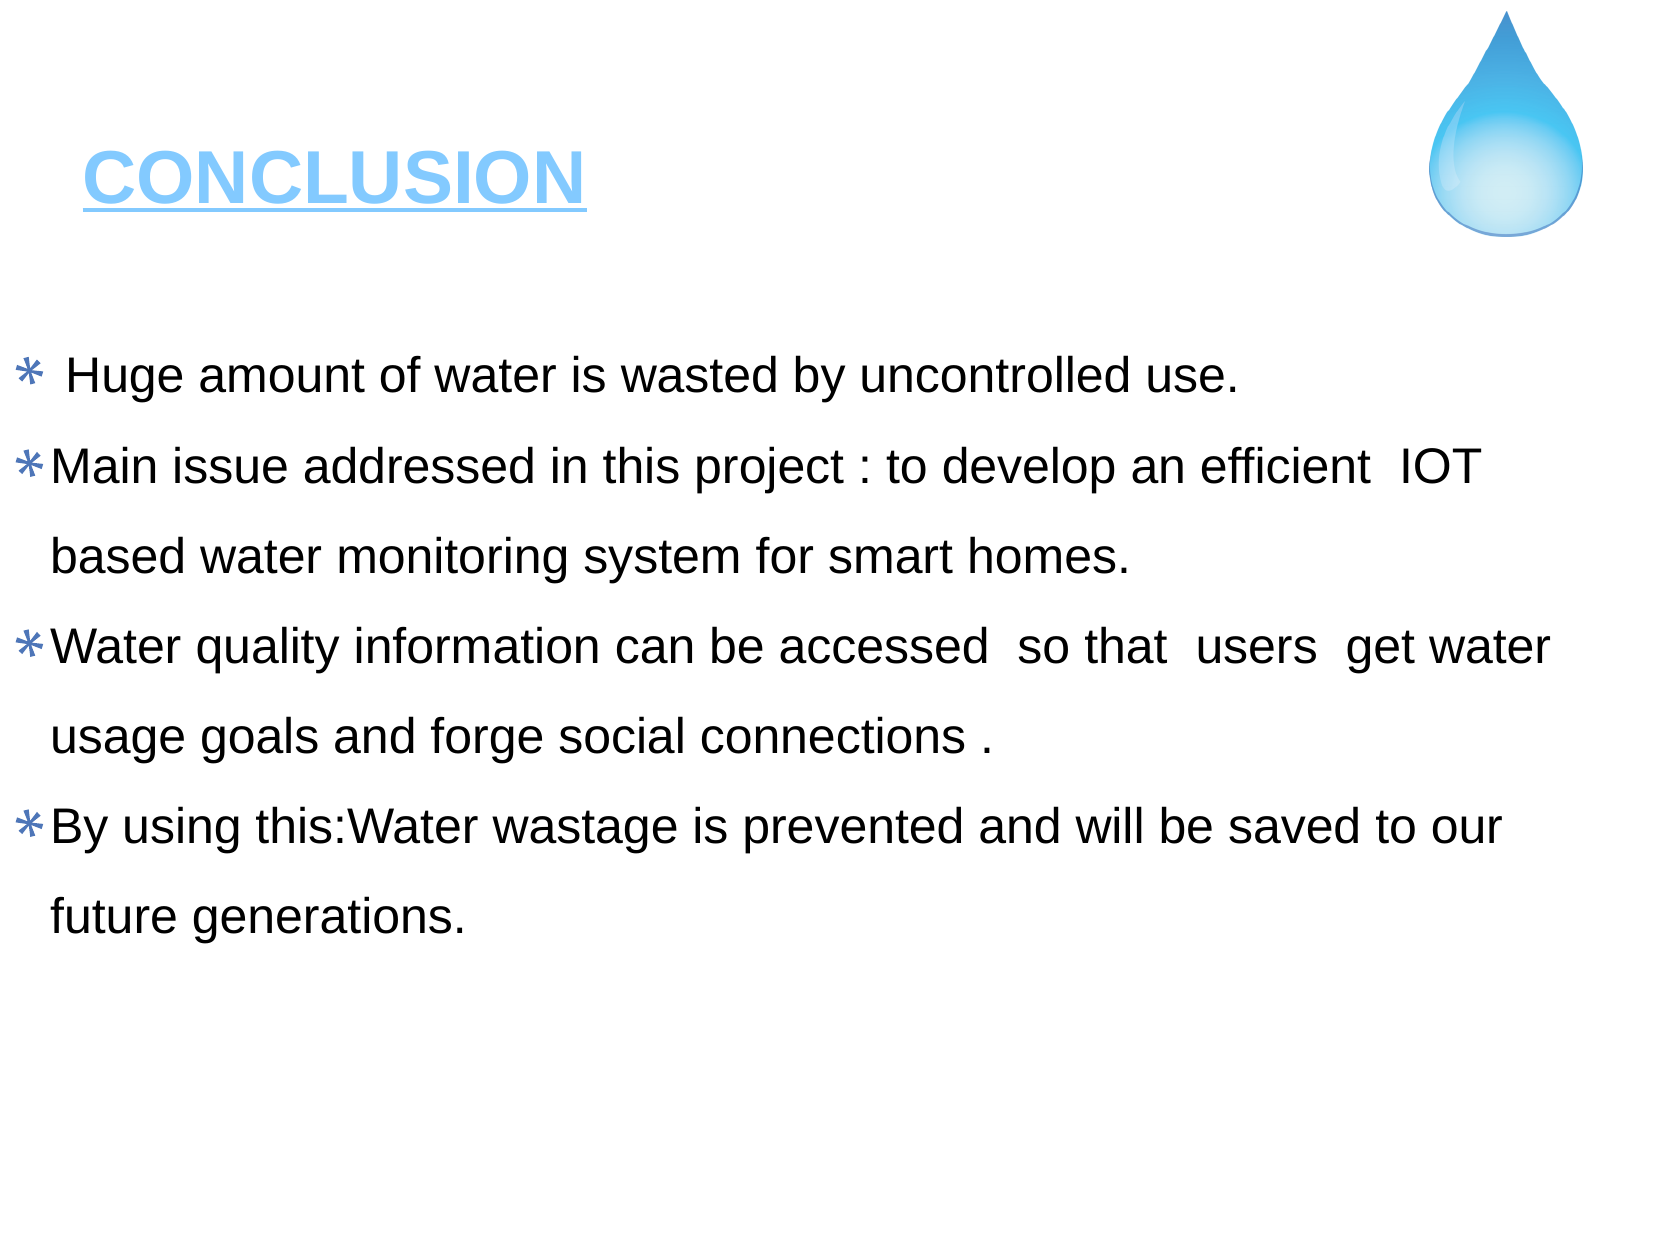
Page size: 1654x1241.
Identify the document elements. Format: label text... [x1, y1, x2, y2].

text_box Huge amount of water is wasted by uncontrolled use. Main issue addressed in this project : to develop an efficient IOT based water monitoring system for smart homes. Water quality information can be accessed so that users get water usage goals and forge social connections . By using this:Water wastage is prevented and will be saved to our future generations. [0, 295, 1645, 1205]
picture [1429, 11, 1583, 237]
title CONCLUSION [82, 49, 1429, 220]
